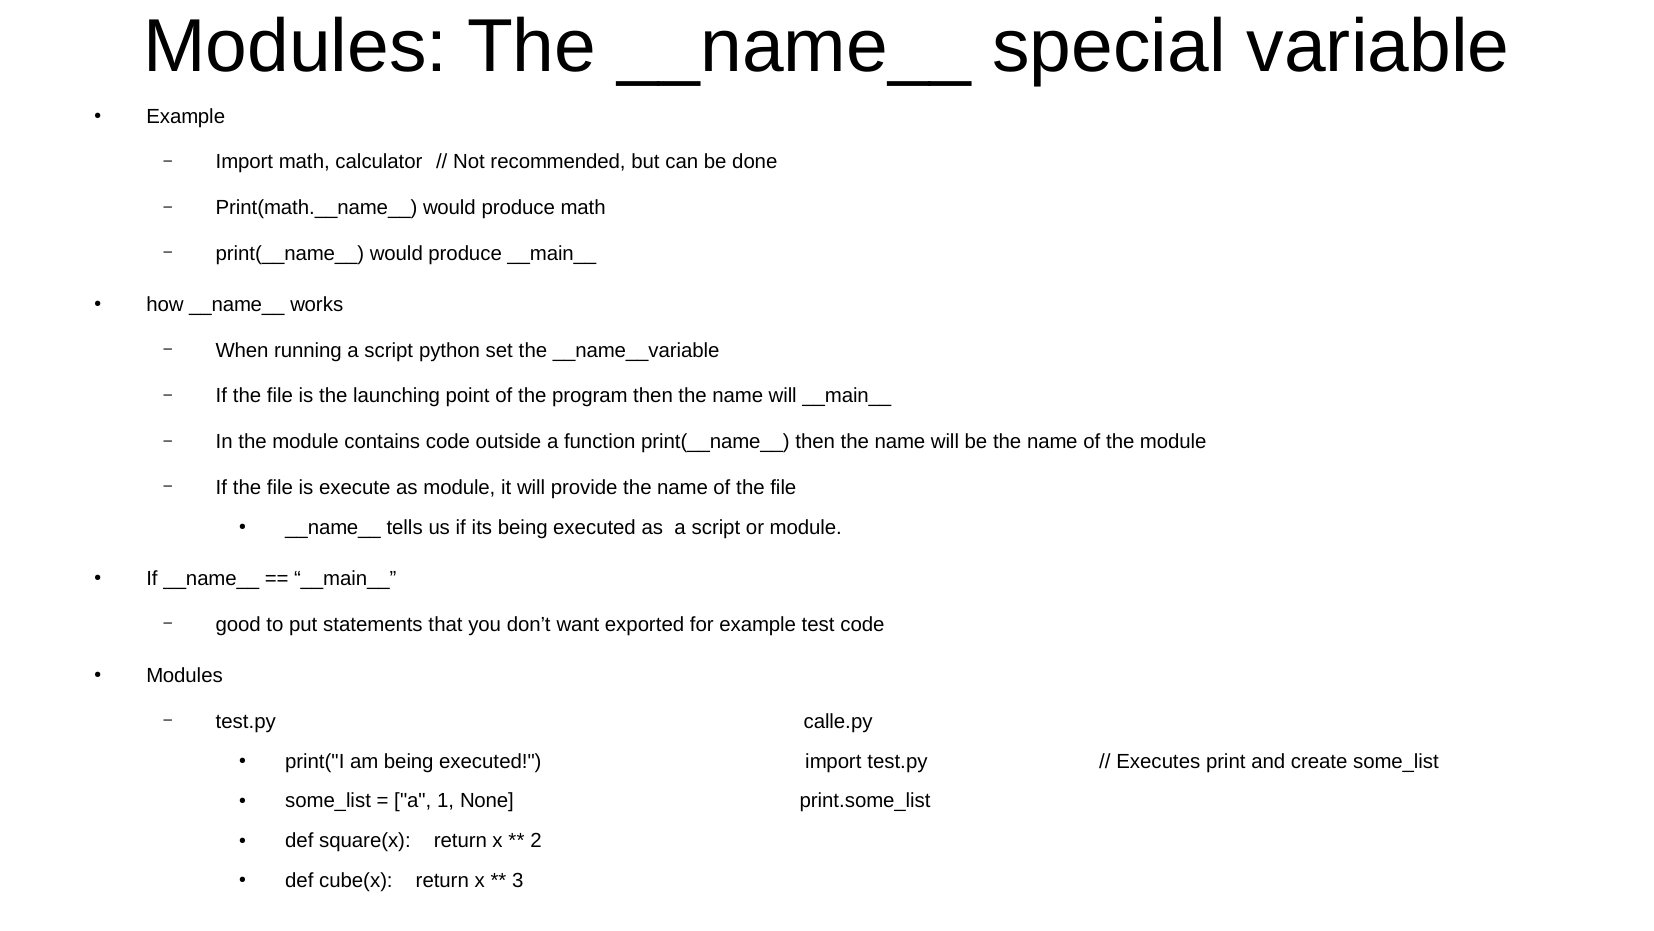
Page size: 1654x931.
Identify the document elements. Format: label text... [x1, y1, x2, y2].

title Modules: The __name__ special variable [82, 0, 1571, 121]
list Example Import math, calculator // Not recommended, but can be done Print(math.__name__) would produce math print(__name__) would produce __main__ how __name__ works When running a script python set the __name__variable If the file is the launching point of the program then the name will __main__ In the module contains code outside a function print(__name__) then the name will be the name of the module If the file is execute as module, it will provide the name of the file __name__ tells us if its being executed as a script or module. If __name__ == “__main__” good to put statements that you don’t want exported for example test code Modules test.py calle.py print("I am being executed!") import test.py // Executes print and create some_list some_list = ["a", 1, None] print.some_list def square(x): return x ** 2 def cube(x): return x ** 3 [76, 105, 1570, 901]
